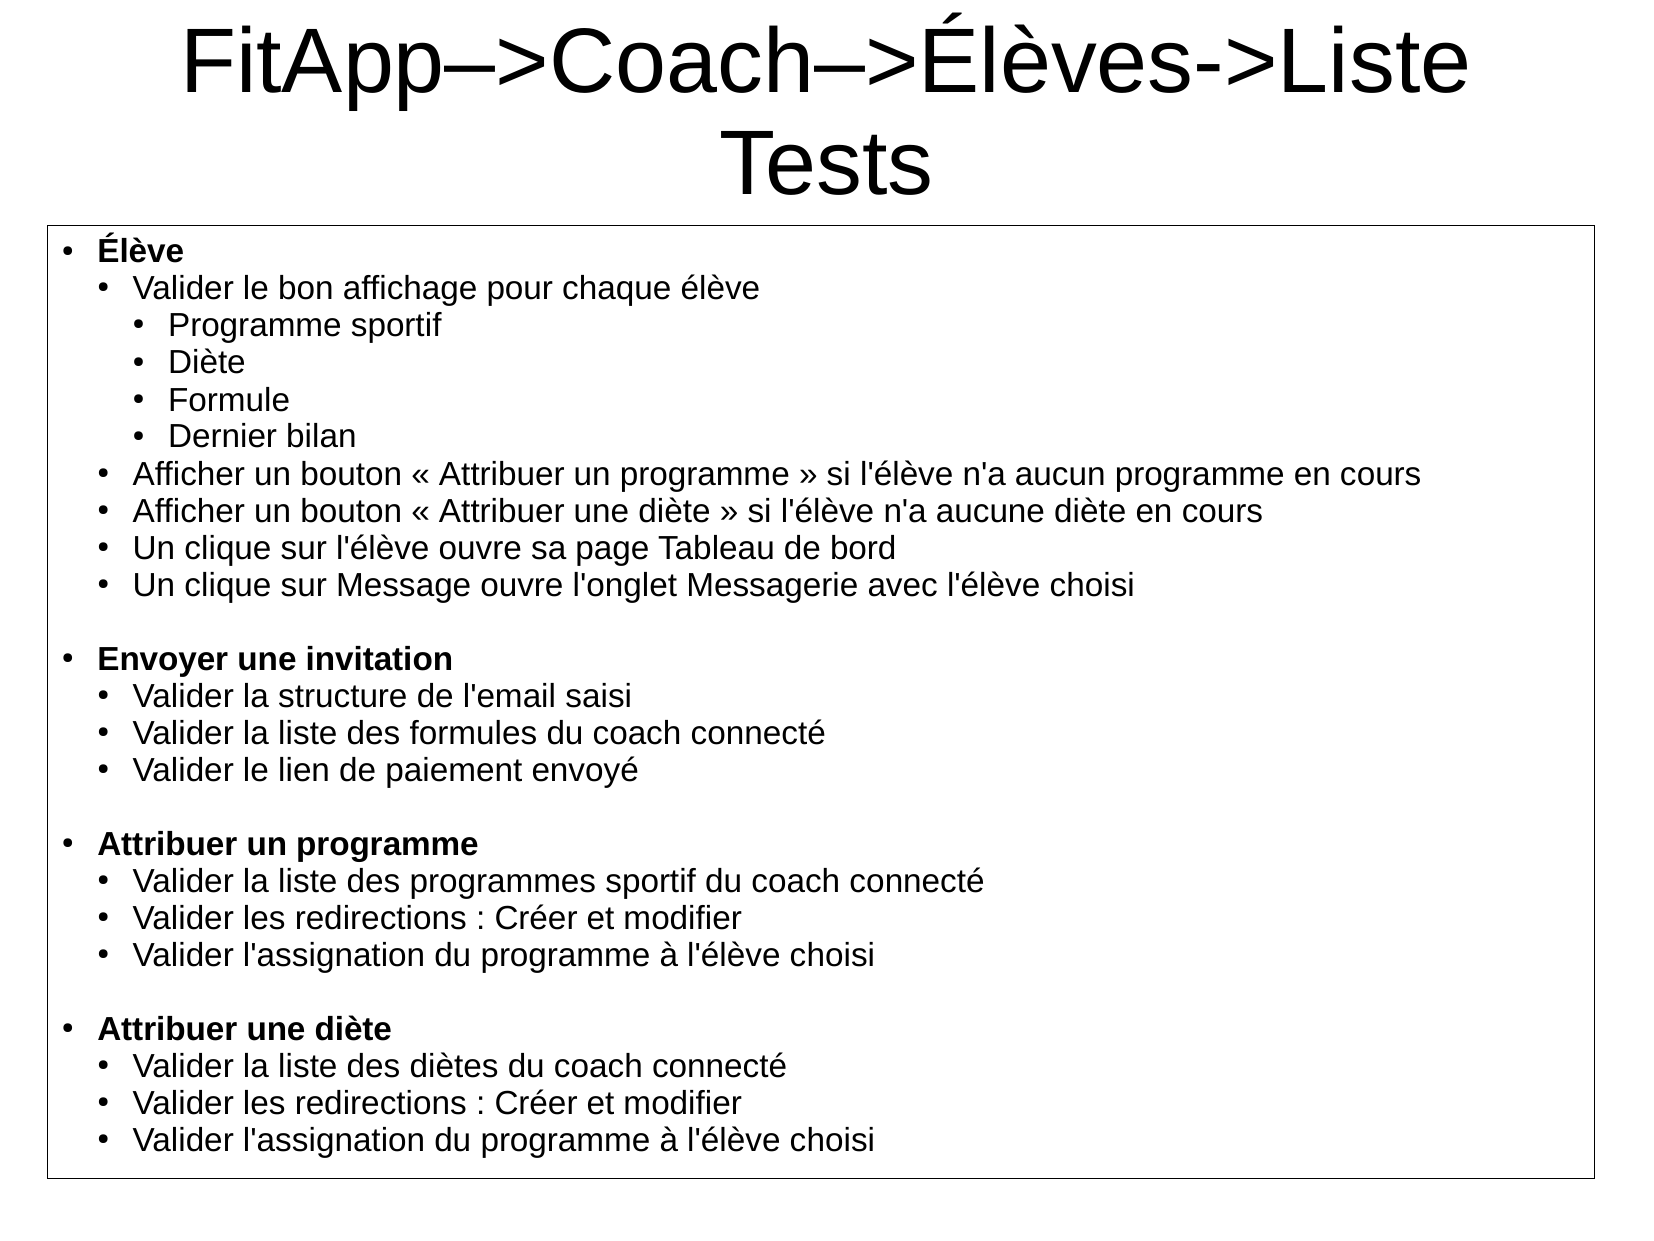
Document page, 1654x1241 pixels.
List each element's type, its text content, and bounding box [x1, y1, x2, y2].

text_box Élève Valider le bon affichage pour chaque élève Programme sportif Diète Formule Dernier bilan Afficher un bouton « Attribuer un programme » si l'élève n'a aucun programme en cours Afficher un bouton « Attribuer une diète » si l'élève n'a aucune diète en cours Un clique sur l'élève ouvre sa page Tableau de bord Un clique sur Message ouvre l'onglet Messagerie avec l'élève choisi Envoyer une invitation Valider la structure de l'email saisi Valider la liste des formules du coach connecté Valider le lien de paiement envoyé Attribuer un programme Valider la liste des programmes sportif du coach connecté Valider les redirections : Créer et modifier Valider l'assignation du programme à l'élève choisi Attribuer une diète Valider la liste des diètes du coach connecté Valider les redirections : Créer et modifier Valider l'assignation du programme à l'élève choisi [47, 225, 1595, 1179]
title FitApp–>Coach–>Élèves->Liste Tests [82, 8, 1571, 216]
